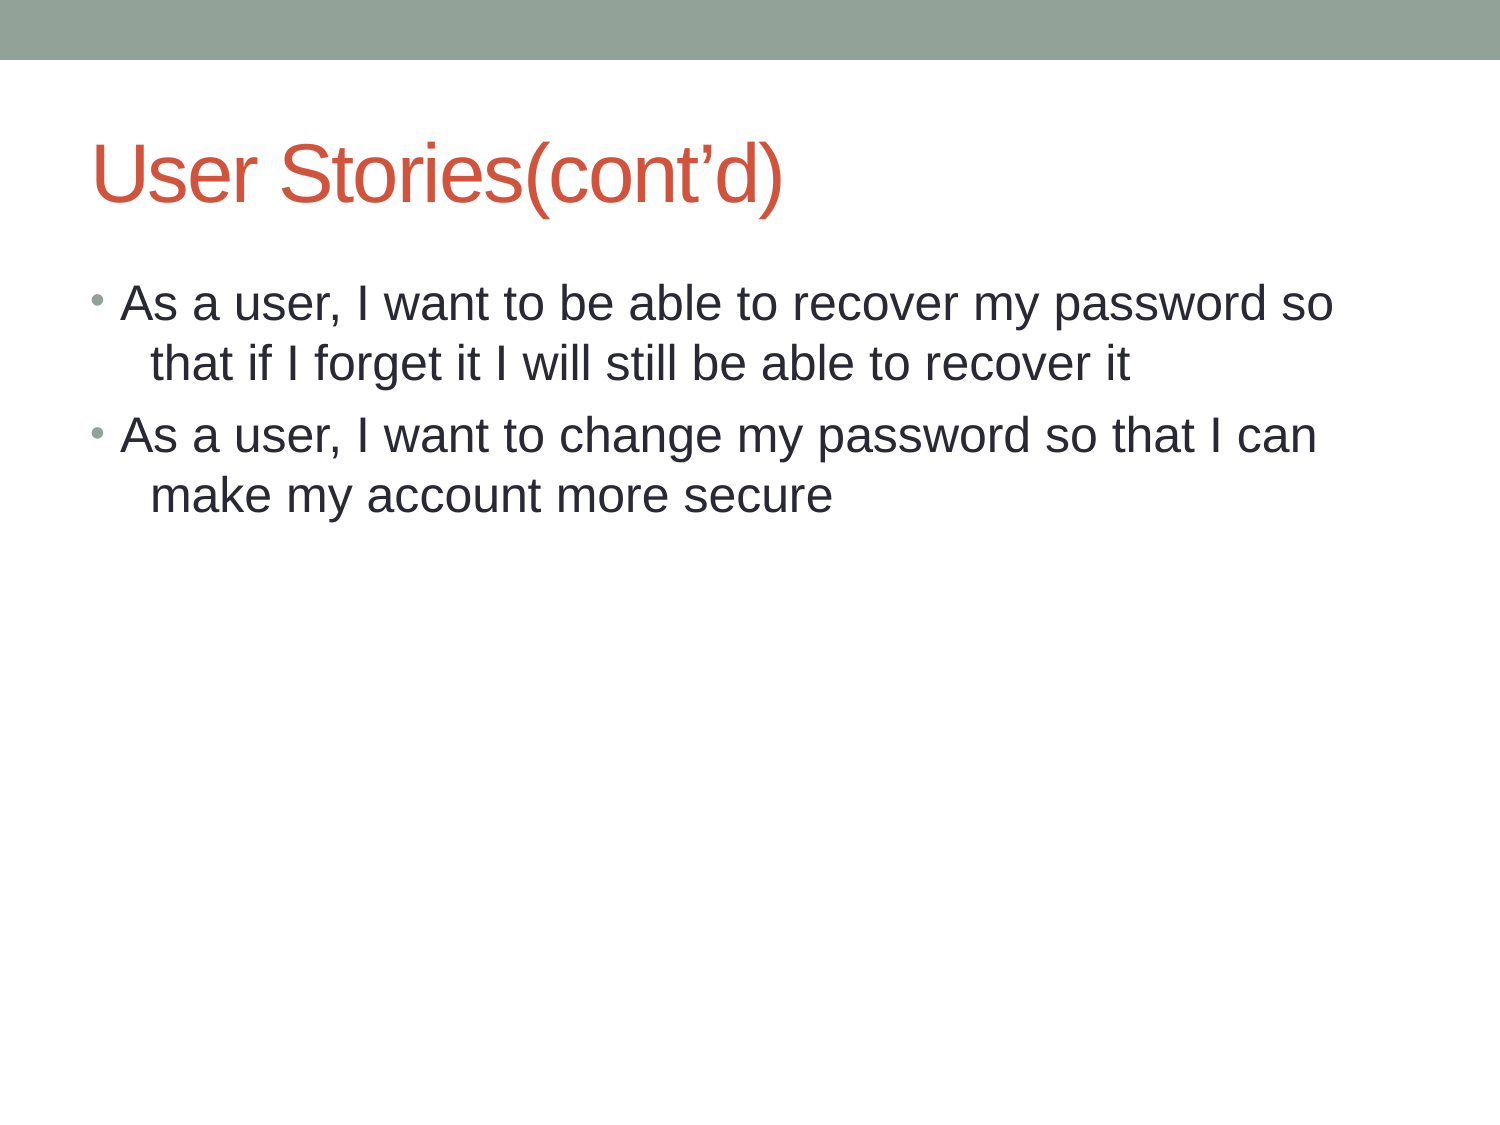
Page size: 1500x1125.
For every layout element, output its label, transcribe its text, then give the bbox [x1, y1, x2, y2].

list As a user, I want to be able to recover my password so that if I forget it I will still be able to recover it As a user, I want to change my password so that I can make my account more secure [75, 262, 1426, 1063]
title User Stories(cont’d) [75, 87, 1426, 251]
